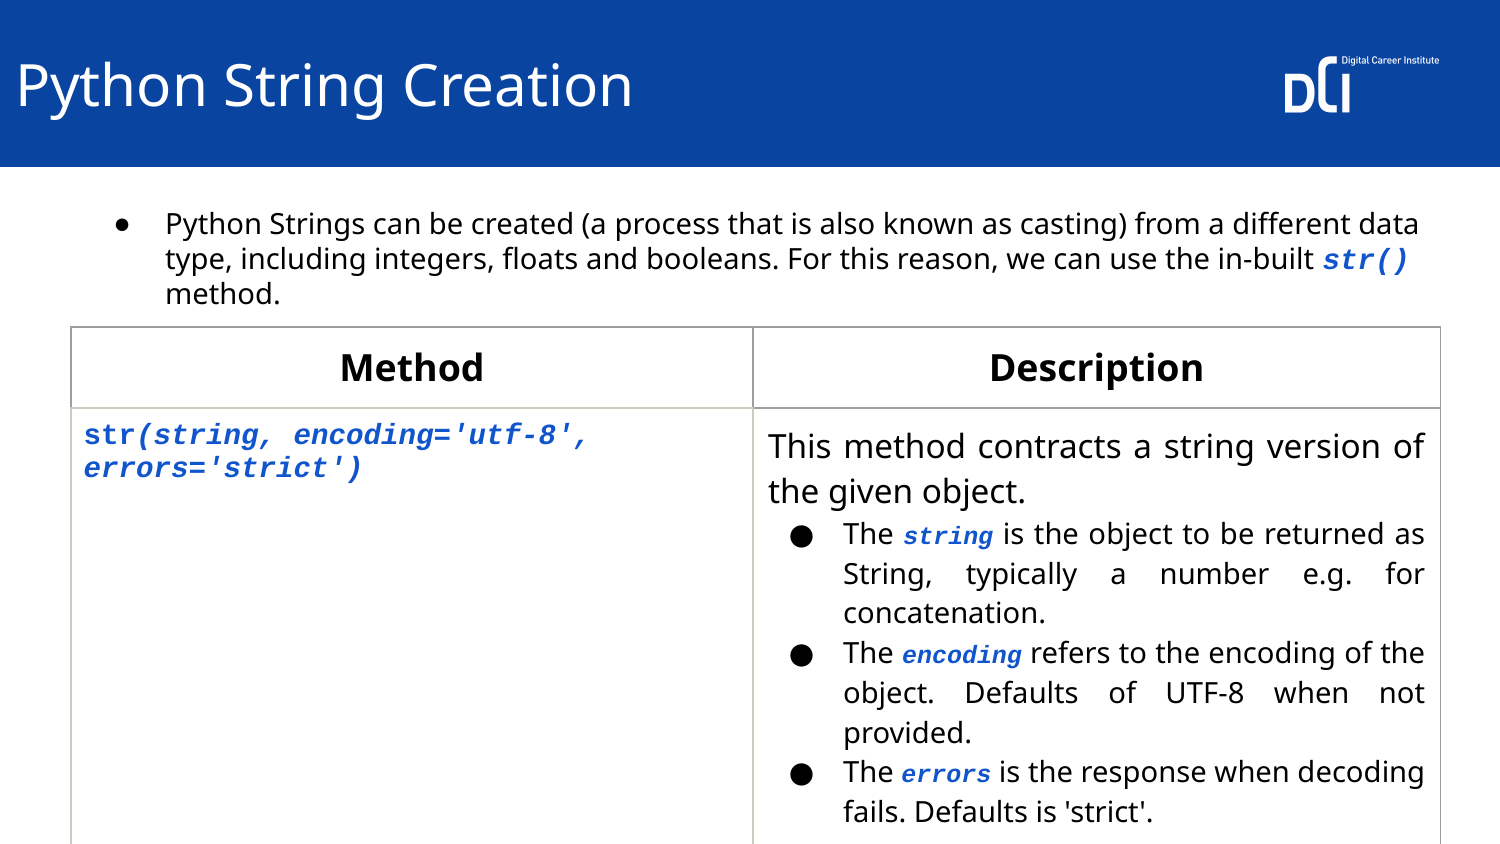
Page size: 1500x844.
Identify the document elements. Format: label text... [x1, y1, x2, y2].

table_cell str(string, encoding='utf-8', errors='strict') [72, 409, 752, 844]
picture [1275, 44, 1445, 123]
table_header Method [72, 328, 752, 407]
table_cell This method contracts a string version of the given object. The string is the object to be returned as String, typically a number e.g. for concatenation. The encoding refers to the encoding of the object. Defaults of UTF-8 when not provided. The errors is the response when decoding fails. Defaults is 'strict'. [754, 409, 1440, 844]
text_box Python Strings can be created (a process that is also known as casting) from a different data type, including integers, floats and booleans. For this reason, we can use the in-built str() method. [75, 190, 1445, 326]
title Python String Creation [0, 0, 1500, 167]
table_header Description [754, 328, 1440, 407]
